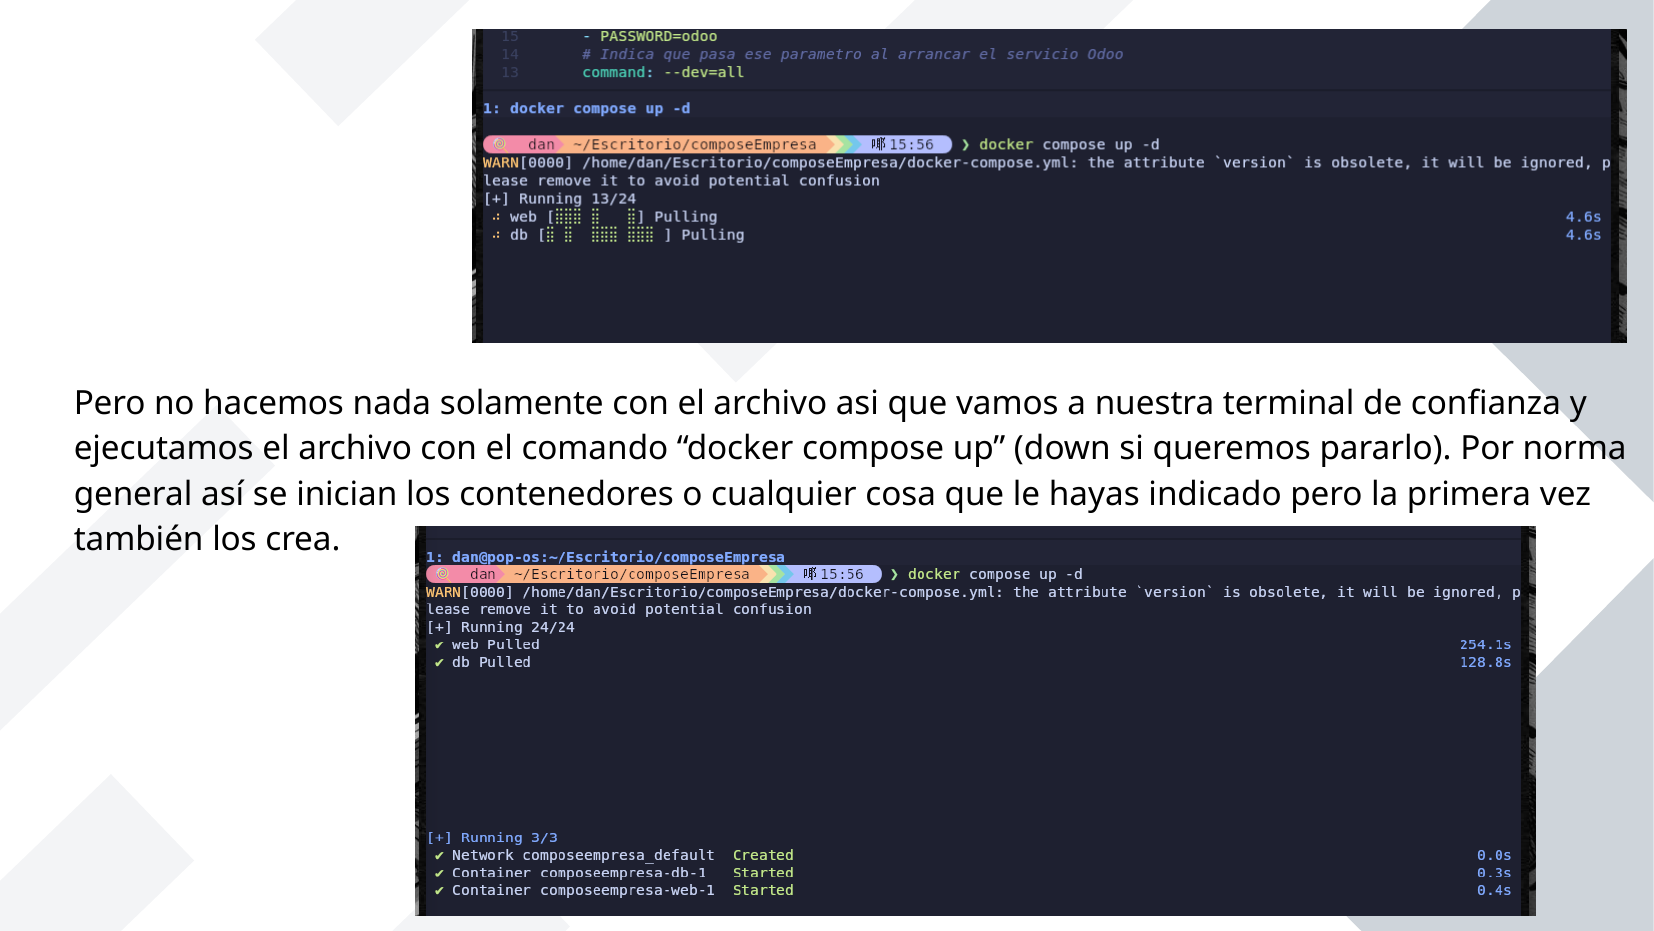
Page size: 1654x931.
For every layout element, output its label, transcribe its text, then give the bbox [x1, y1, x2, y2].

picture [472, 29, 1627, 343]
picture [415, 526, 1536, 916]
text_box Pero no hacemos nada solamente con el archivo asi que vamos a nuestra terminal de confianza y ejecutamos el archivo con el comando “docker compose up” (down si queremos pararlo). Por norma general así se inician los contenedores o cualquier cosa que le hayas indicado pero la primera vez también los crea. [59, 236, 1654, 591]
